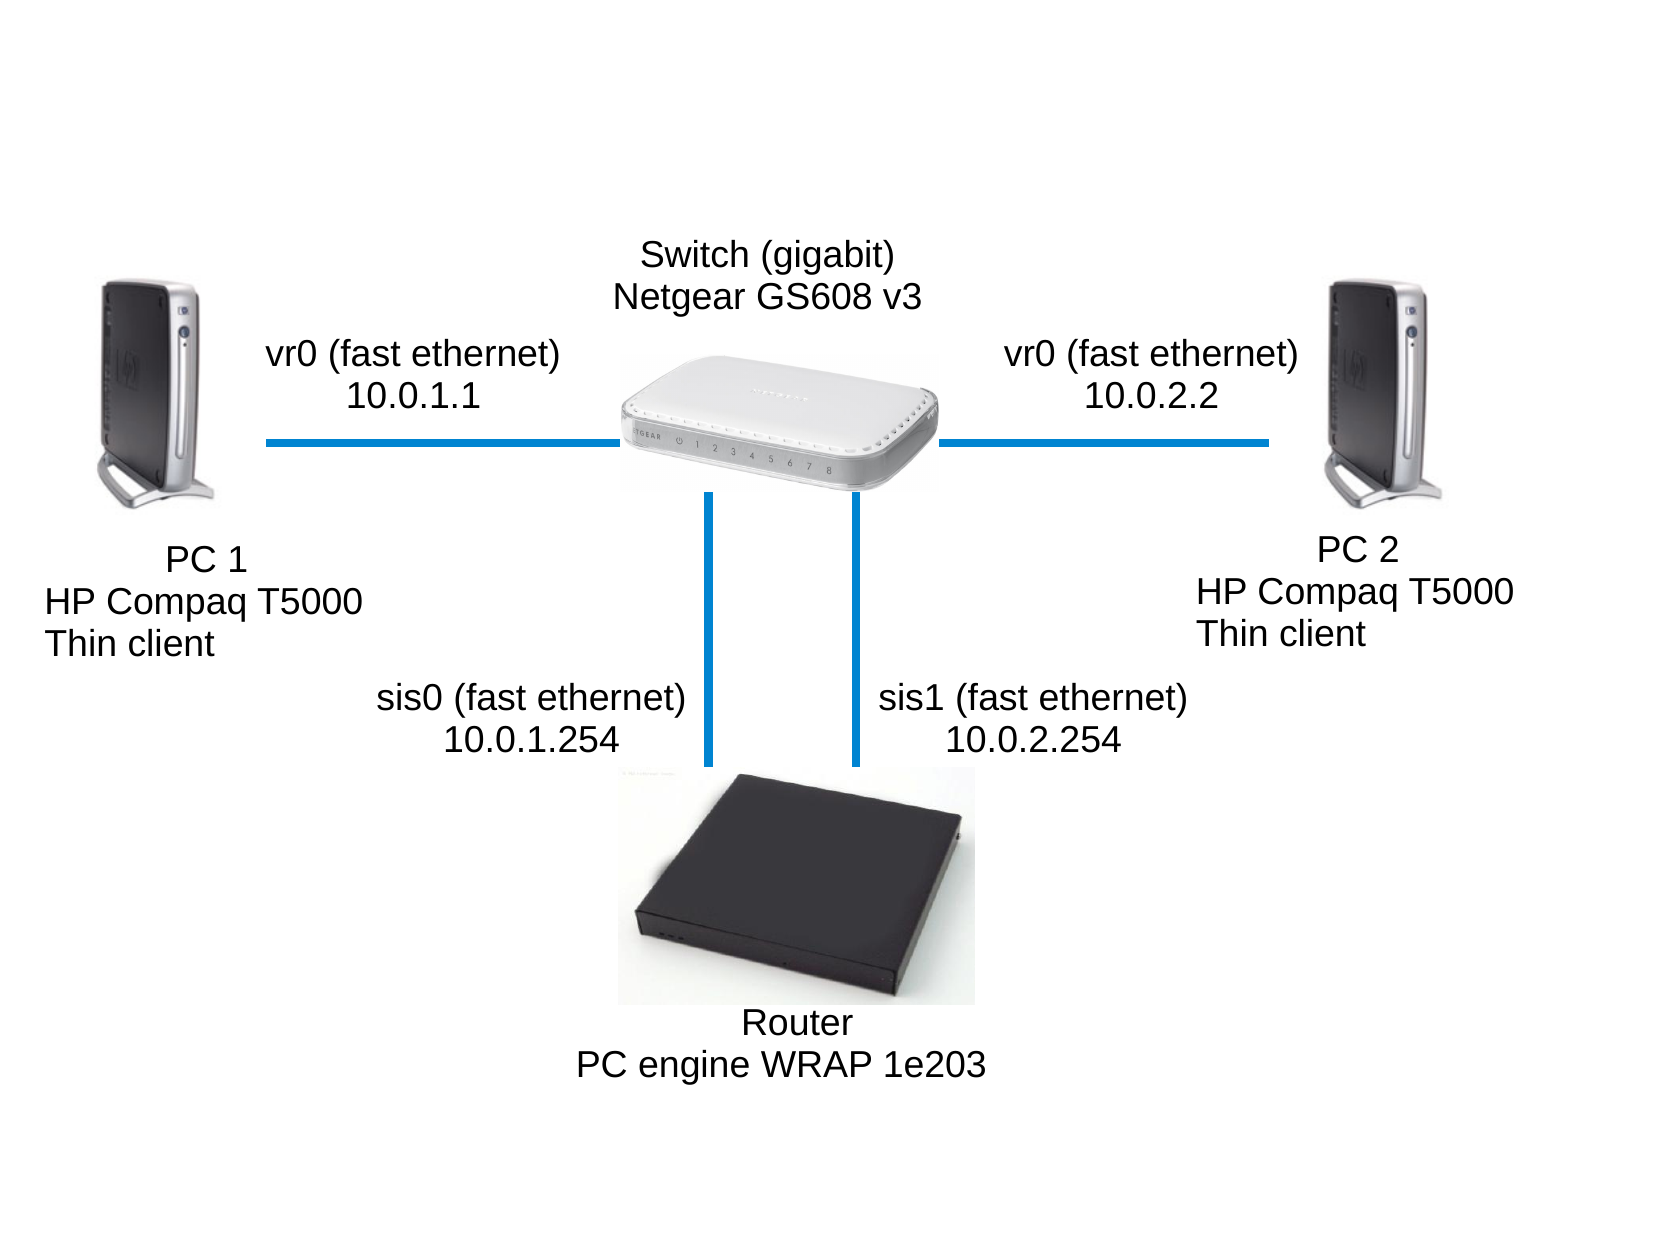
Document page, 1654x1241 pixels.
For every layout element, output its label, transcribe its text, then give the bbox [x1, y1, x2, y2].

picture [618, 767, 975, 1005]
text_box vr0 (fast ethernet) 10.0.2.2 [974, 324, 1329, 424]
text_box PC 2 HP Compaq T5000 Thin client [1181, 521, 1536, 663]
text_box sis0 (fast ethernet) 10.0.1.254 [354, 668, 709, 768]
text_box sis1 (fast ethernet) 10.0.2.254 [856, 668, 1211, 768]
picture [1269, 265, 1494, 516]
picture [42, 265, 266, 516]
text_box Switch (gigabit) Netgear GS608 v3 [590, 226, 945, 325]
text_box vr0 (fast ethernet) 10.0.1.1 [236, 324, 591, 424]
text_box Router PC engine WRAP 1e203 [561, 993, 1034, 1093]
text_box PC 1 HP Compaq T5000 Thin client [29, 531, 384, 673]
picture [620, 354, 939, 492]
